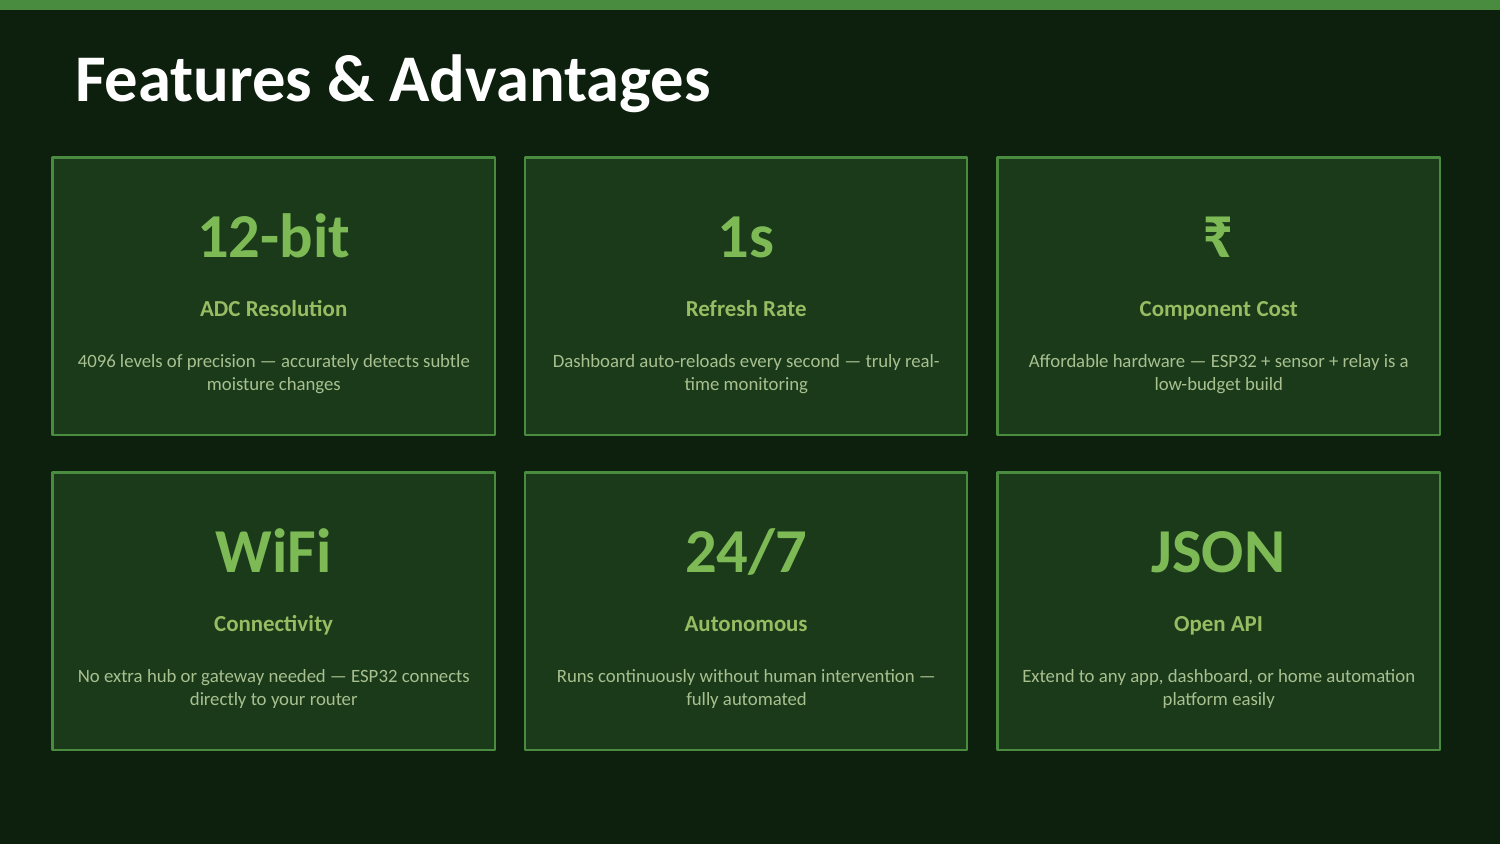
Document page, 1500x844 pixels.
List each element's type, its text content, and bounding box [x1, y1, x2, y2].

text_box [997, 645, 1440, 750]
text_box ₹ [997, 179, 1440, 284]
text_box Runs continuously without human intervention — fully automated [540, 645, 953, 728]
text_box Refresh Rate [525, 284, 968, 330]
text_box Affordable hardware — ESP32 + sensor + relay is a low-budget build [1012, 330, 1425, 413]
text_box [525, 330, 968, 435]
text_box ADC Resolution [52, 284, 495, 330]
text_box [52, 157, 495, 179]
text_box [52, 645, 495, 750]
text_box Open API [997, 599, 1440, 645]
text_box Extend to any app, dashboard, or home automation platform easily [1012, 645, 1425, 728]
text_box [525, 645, 968, 750]
text_box 12-bit [52, 179, 495, 284]
text_box [525, 157, 968, 179]
text_box [997, 472, 1440, 494]
text_box [997, 330, 1440, 435]
text_box [52, 330, 495, 435]
text_box [997, 157, 1440, 179]
text_box WiFi [52, 494, 495, 599]
text_box [52, 472, 495, 494]
text_box [0, 0, 1500, 9]
text_box 4096 levels of precision — accurately detects subtle moisture changes [67, 330, 480, 413]
text_box Features & Advantages [74, 29, 1425, 120]
text_box Dashboard auto-reloads every second — truly real-time monitoring [540, 330, 953, 413]
text_box Connectivity [52, 599, 495, 645]
text_box Component Cost [997, 284, 1440, 330]
text_box 1s [525, 179, 968, 284]
text_box 24/7 [525, 494, 968, 599]
text_box JSON [997, 494, 1440, 599]
text_box [525, 472, 968, 494]
text_box No extra hub or gateway needed — ESP32 connects directly to your router [67, 645, 480, 728]
text_box Autonomous [525, 599, 968, 645]
